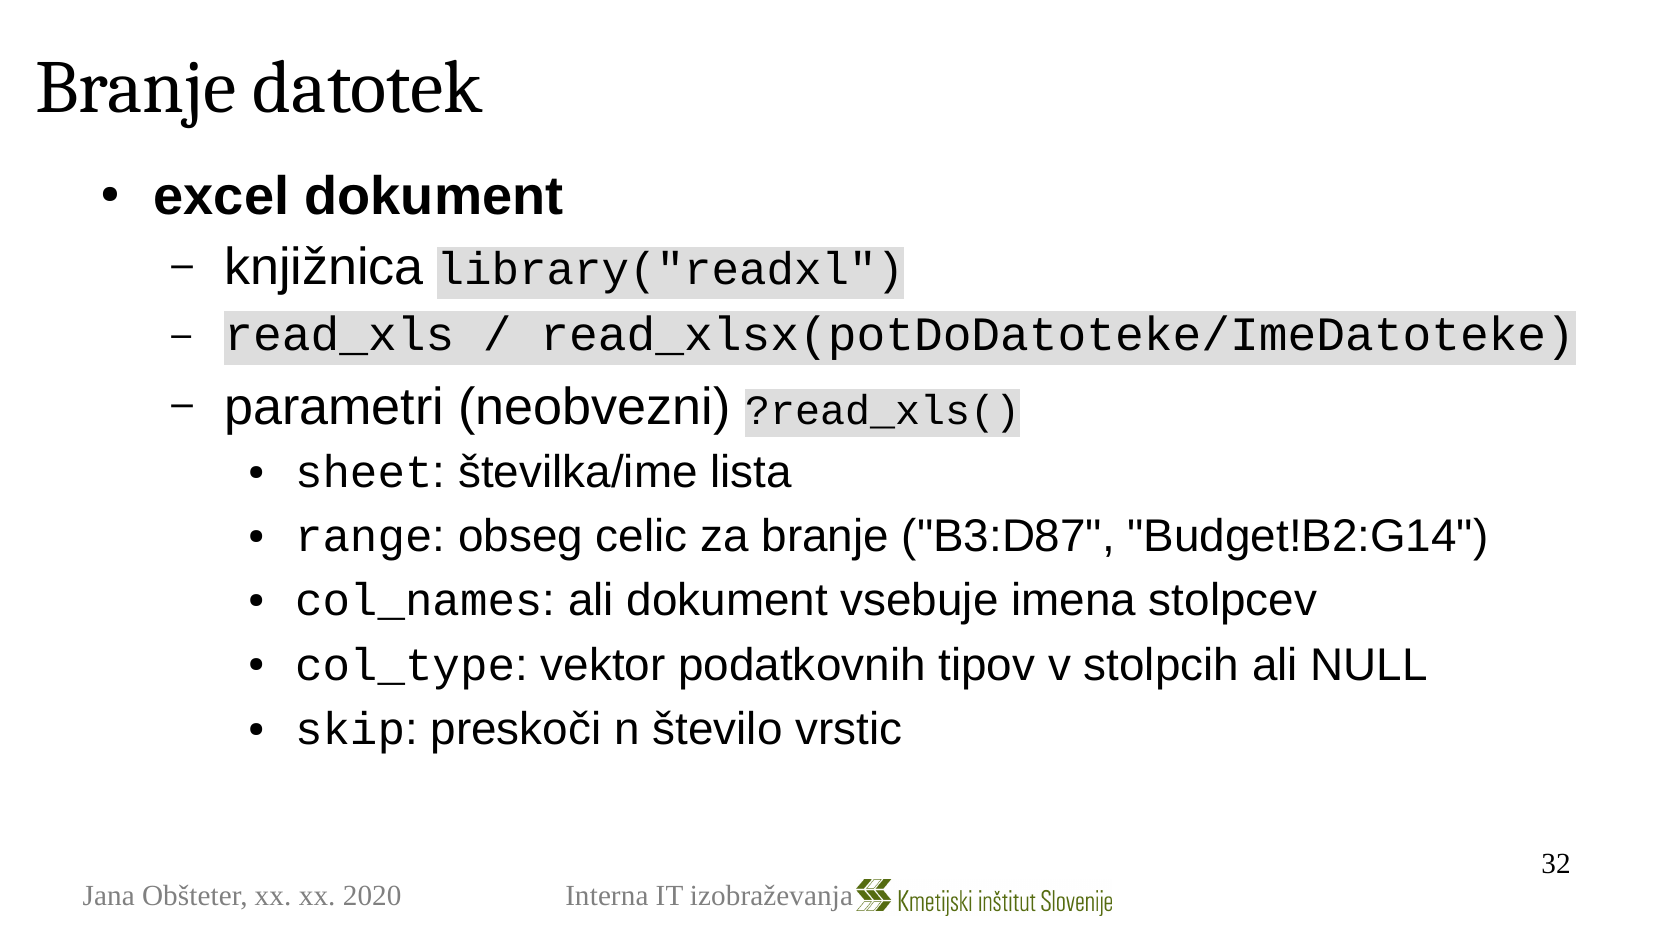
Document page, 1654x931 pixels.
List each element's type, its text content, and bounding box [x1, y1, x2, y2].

title Branje datotek [35, 21, 1524, 154]
list excel dokument knjižnica library("readxl") read_xls / read_xlsx(potDoDatoteke/ImeDatoteke) parametri (neobvezni) ?read_xls() sheet: številka/ime lista range: obseg celic za branje ("B3:D87", "Budget!B2:G14") col_names: ali dokument vsebuje imena stolpcev col_type: vektor podatkovnih tipov v stolpcih ali NULL skip: preskoči n število vrstic [82, 165, 1630, 839]
picture [856, 879, 1112, 916]
